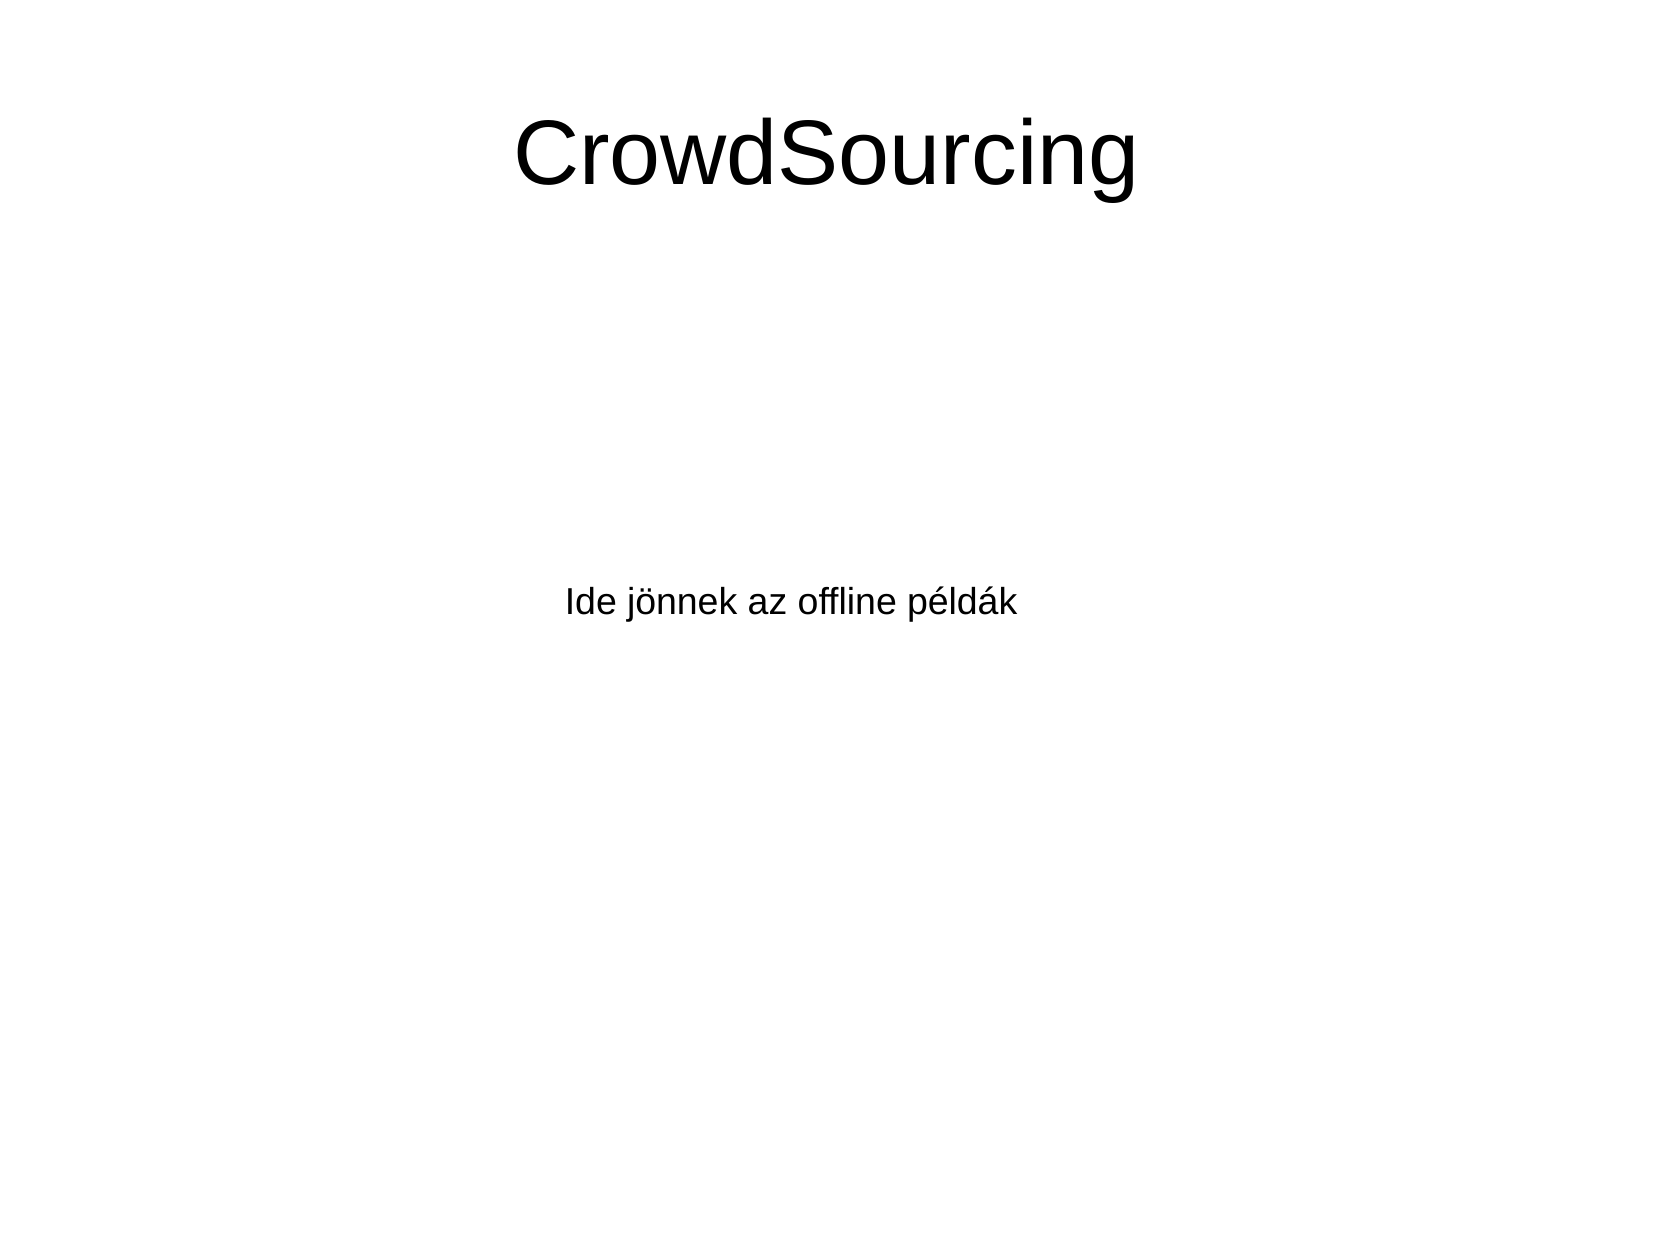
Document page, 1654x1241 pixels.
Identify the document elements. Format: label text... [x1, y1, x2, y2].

title CrowdSourcing [82, 49, 1571, 257]
text_box Ide jönnek az offline példák [550, 573, 1033, 631]
